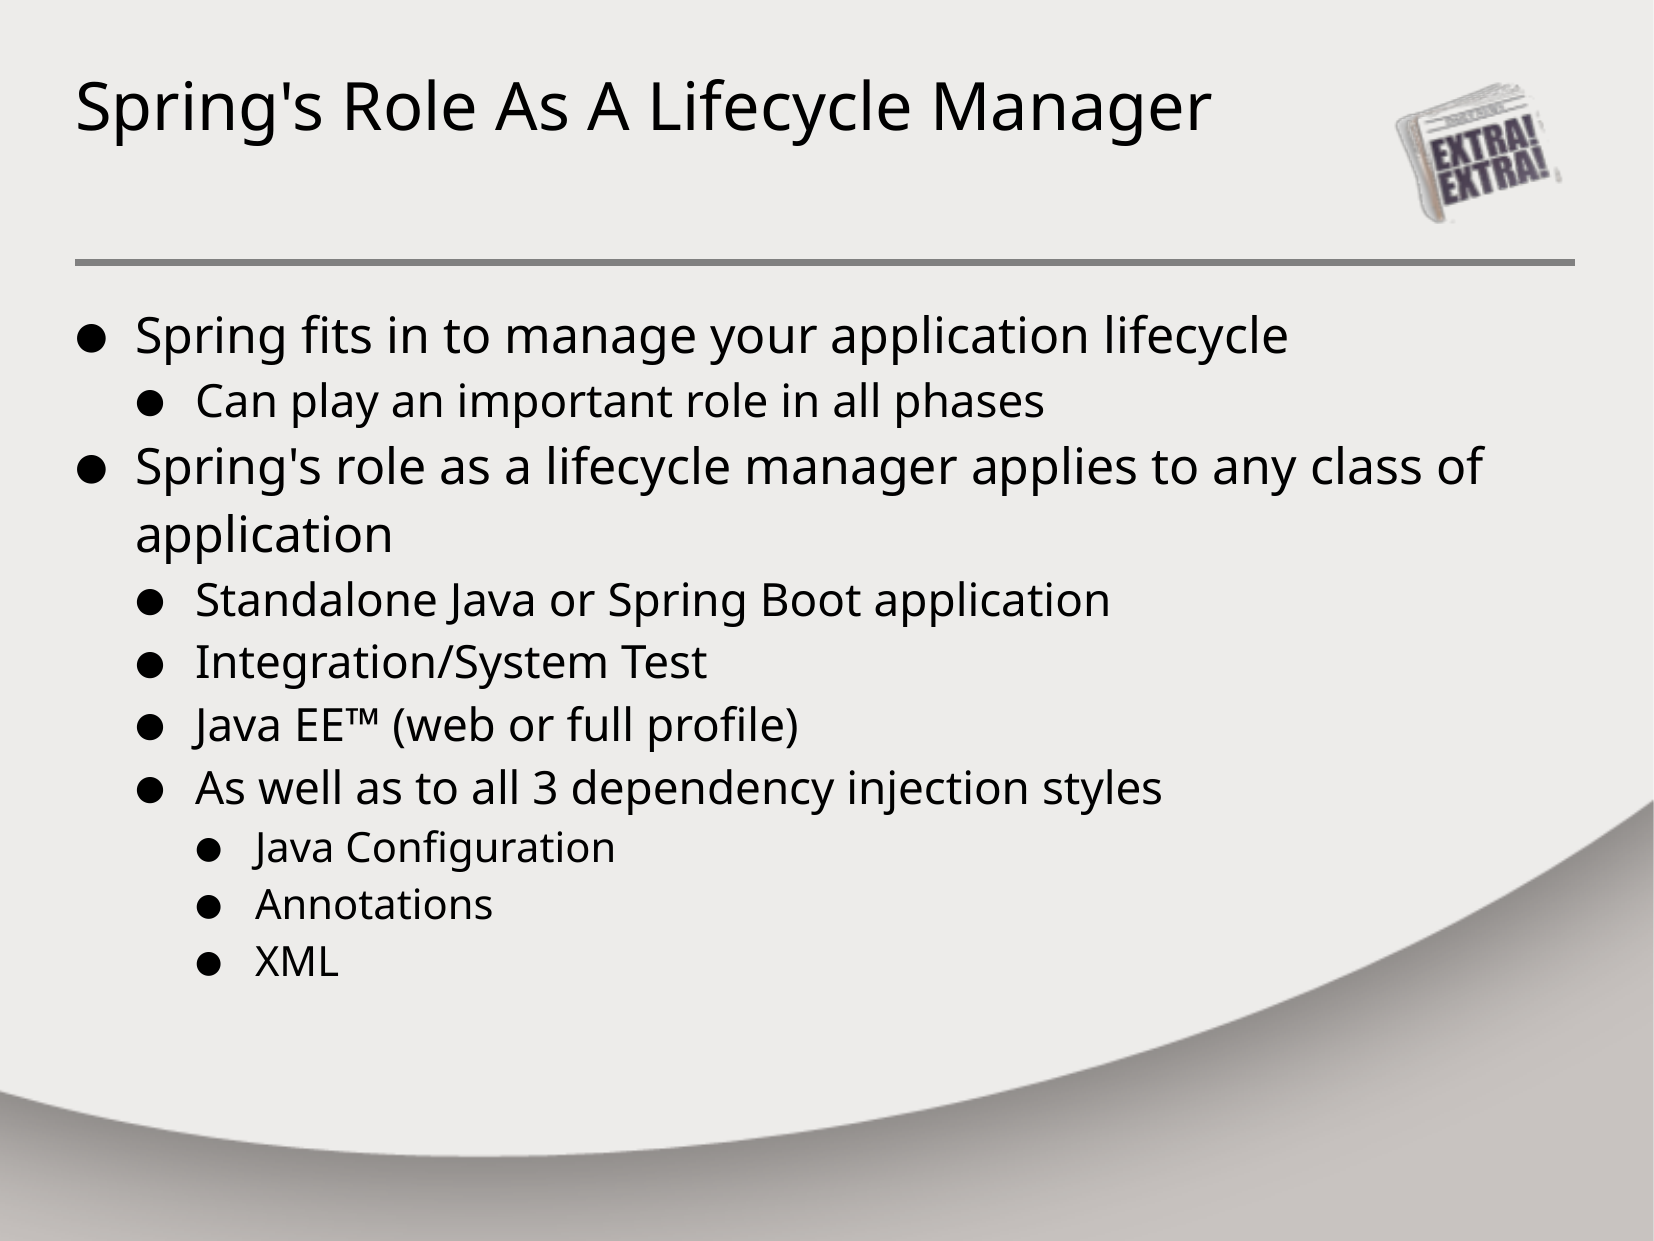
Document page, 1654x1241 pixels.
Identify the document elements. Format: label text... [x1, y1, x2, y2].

title Spring's Role As A Lifecycle Manager [75, 75, 1387, 226]
picture [0, 0, 1654, 1241]
list Spring fits in to manage your application lifecycle Can play an important role in all phases Spring's role as a lifecycle manager applies to any class of application Standalone Java or Spring Boot application Integration/System Test Java EE™ (web or full profile) As well as to all 3 dependency injection styles Java Configuration Annotations XML [75, 300, 1576, 1163]
